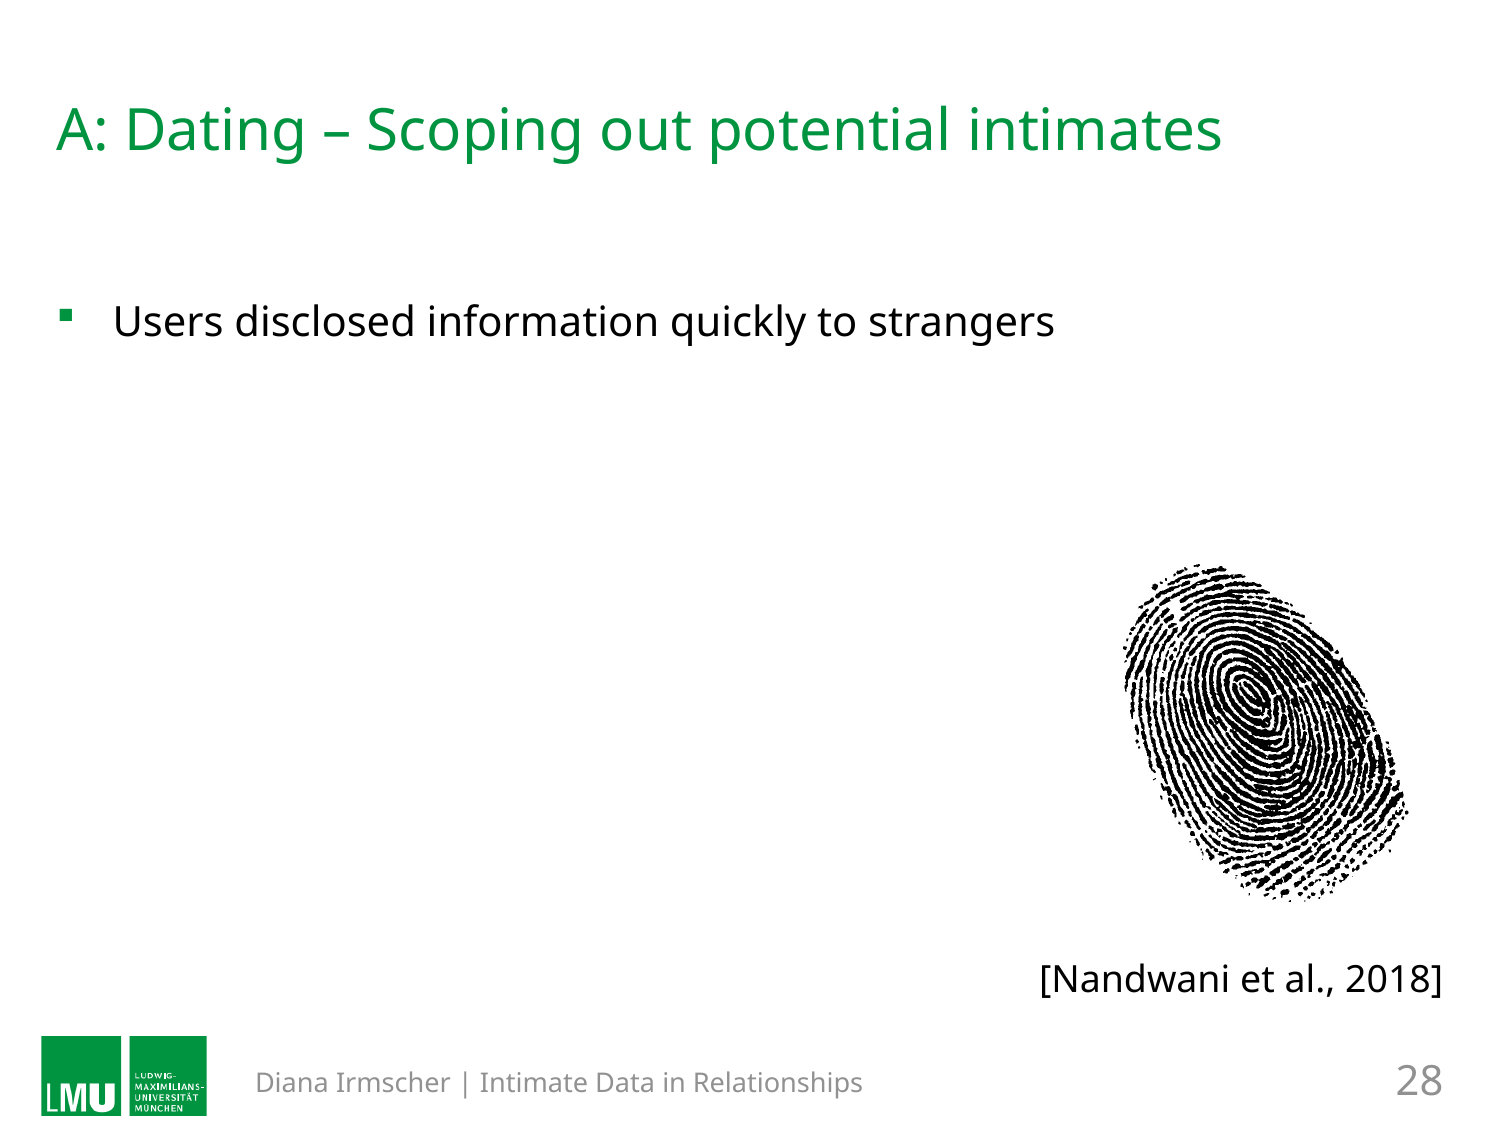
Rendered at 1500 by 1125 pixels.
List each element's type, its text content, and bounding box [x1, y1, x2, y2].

picture [1115, 556, 1418, 910]
footer Diana Irmscher | Intimate Data in Relationships [240, 1046, 963, 1117]
title A: Dating – Scoping out potential intimates [41, 37, 1459, 217]
slide_number <number> [1014, 1046, 1459, 1117]
list Users disclosed information quickly to strangers [41, 262, 1459, 947]
list [Nandwani et al., 2018] [41, 947, 1459, 1007]
